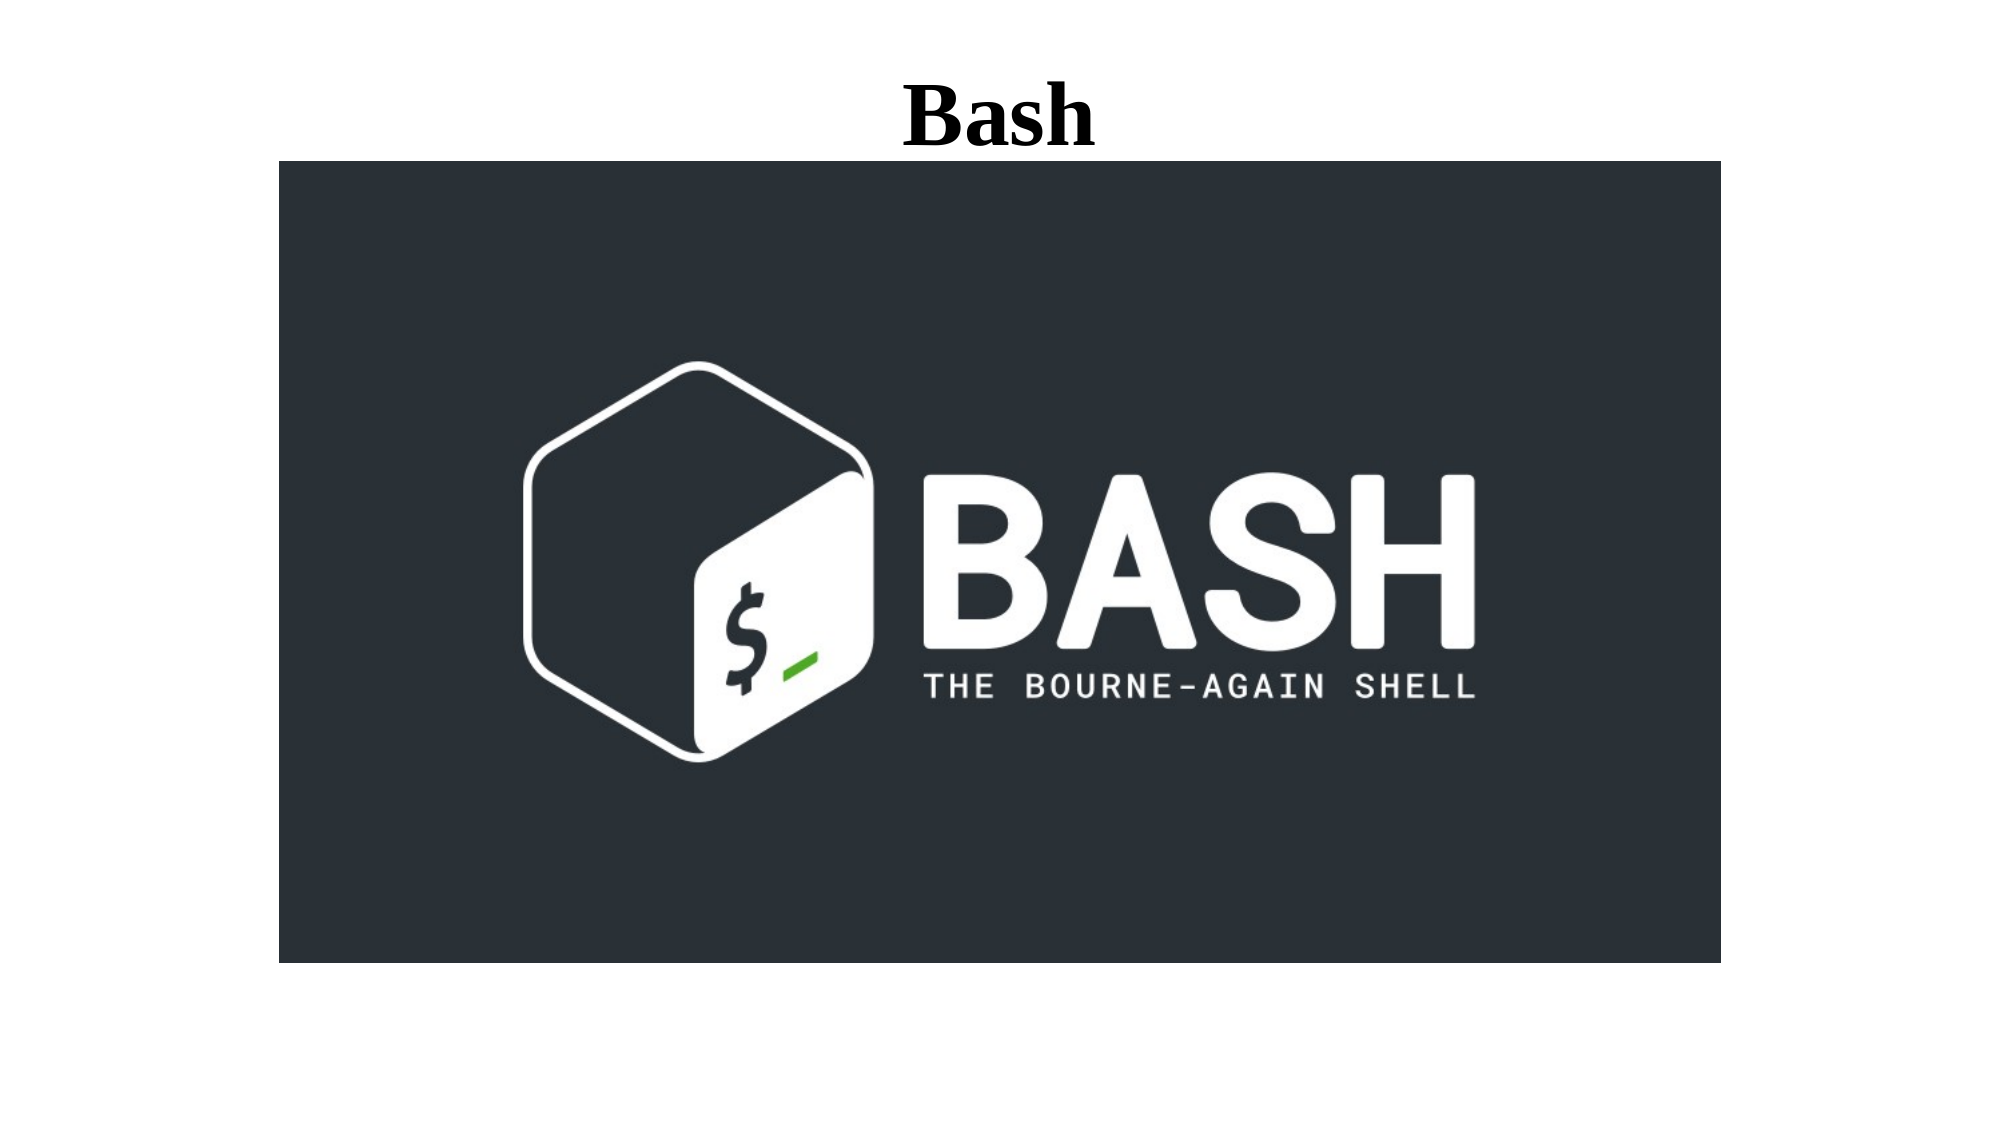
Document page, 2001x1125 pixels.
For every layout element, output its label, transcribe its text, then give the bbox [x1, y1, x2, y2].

title Bash [0, 7, 2000, 225]
picture [279, 161, 1721, 964]
